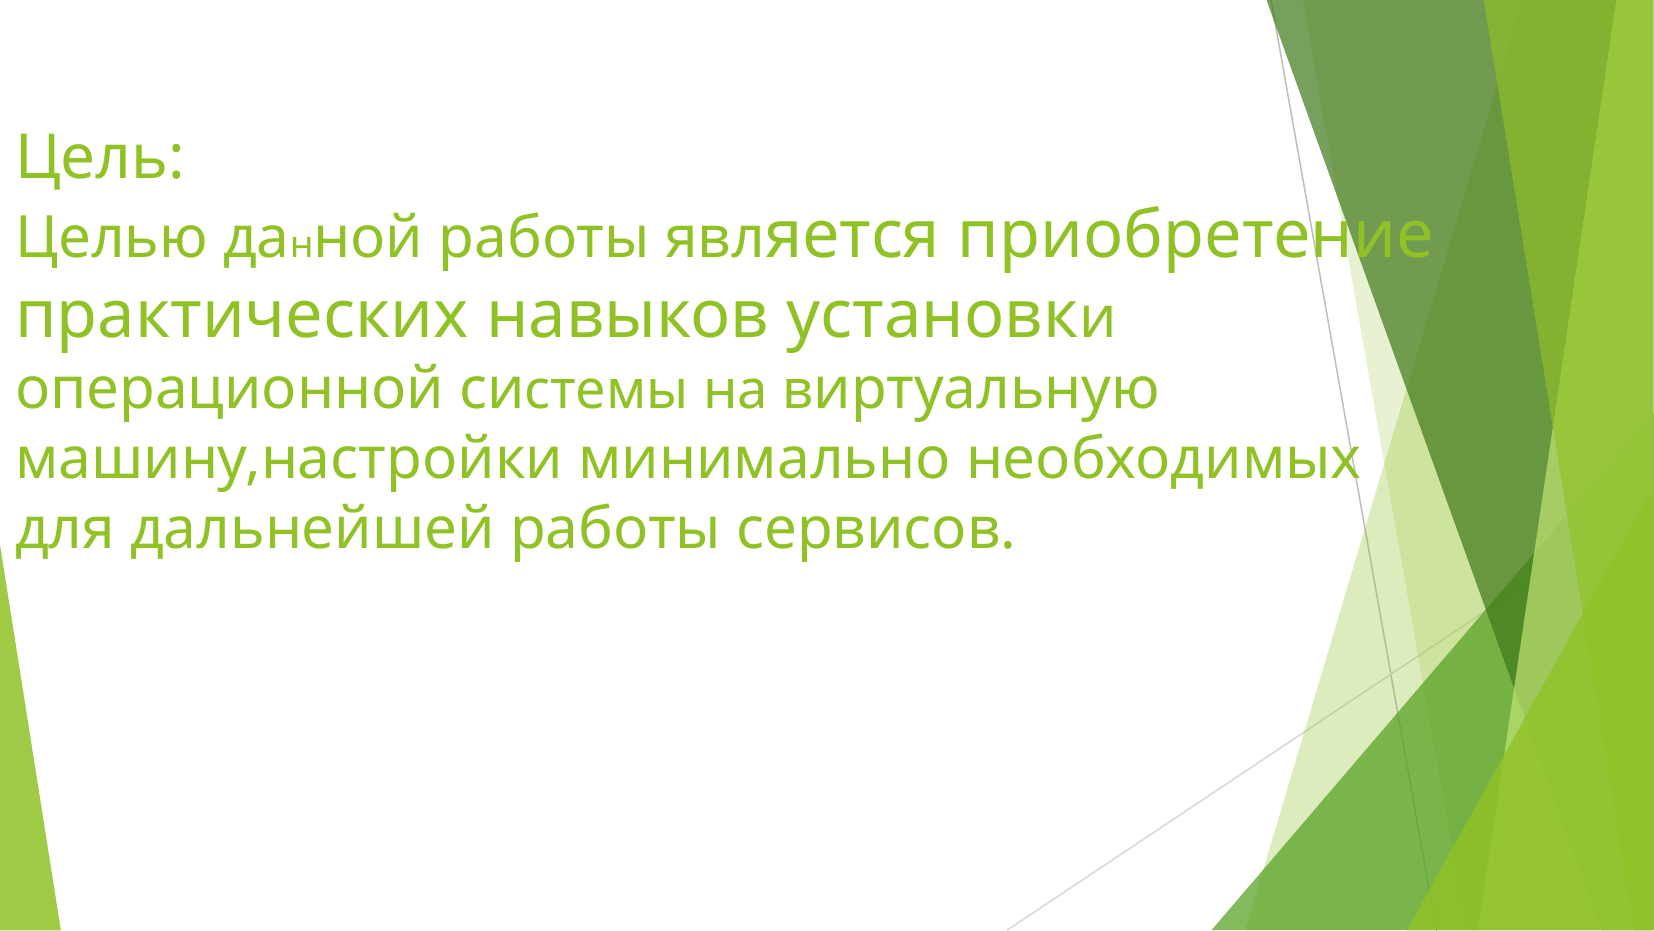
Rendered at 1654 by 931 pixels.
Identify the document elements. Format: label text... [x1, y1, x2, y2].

title Цель: Целью данной работы является приобретение практических навыков установки операционной системы на виртуальную машину,настройки минимально необходимых для дальнейшей работы сервисов. [0, 108, 1477, 616]
